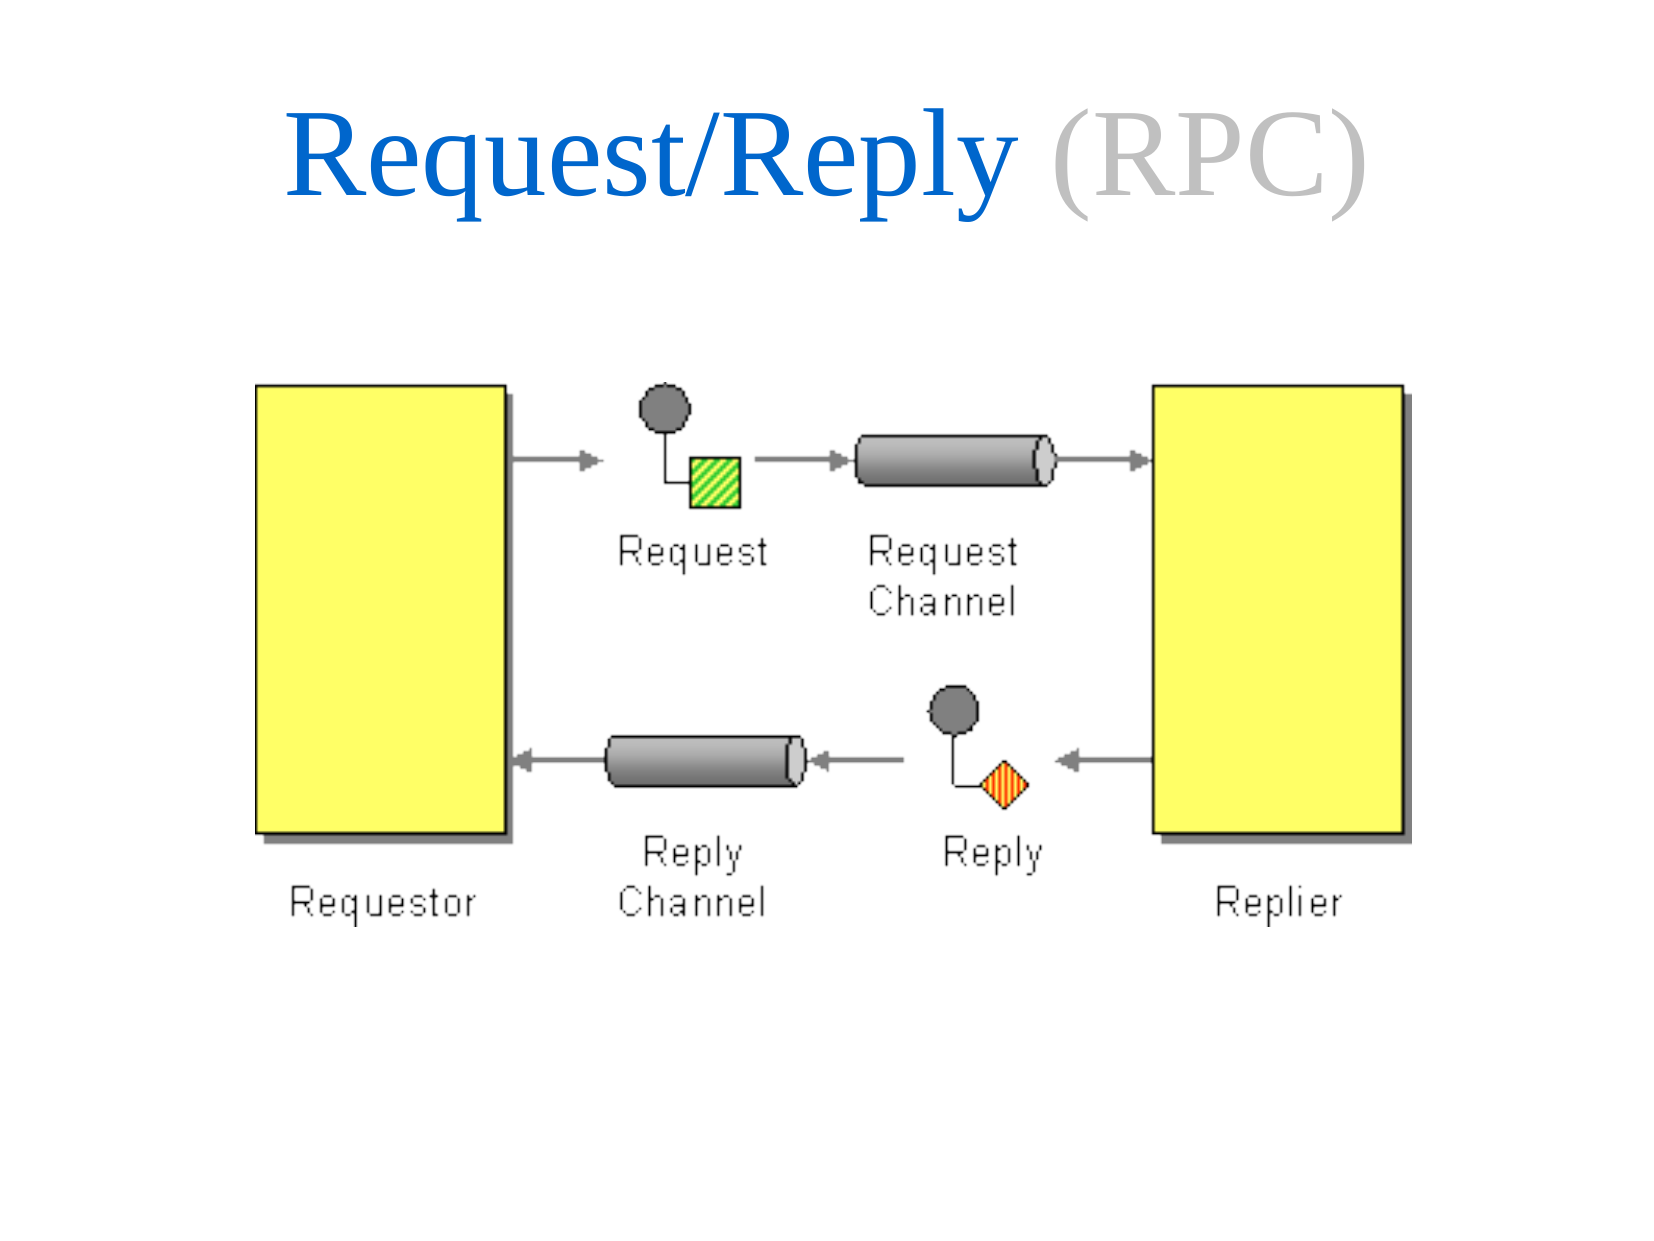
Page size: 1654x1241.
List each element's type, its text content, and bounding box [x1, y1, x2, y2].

picture [255, 382, 1412, 927]
title Request/Reply (RPC) [82, 49, 1571, 257]
